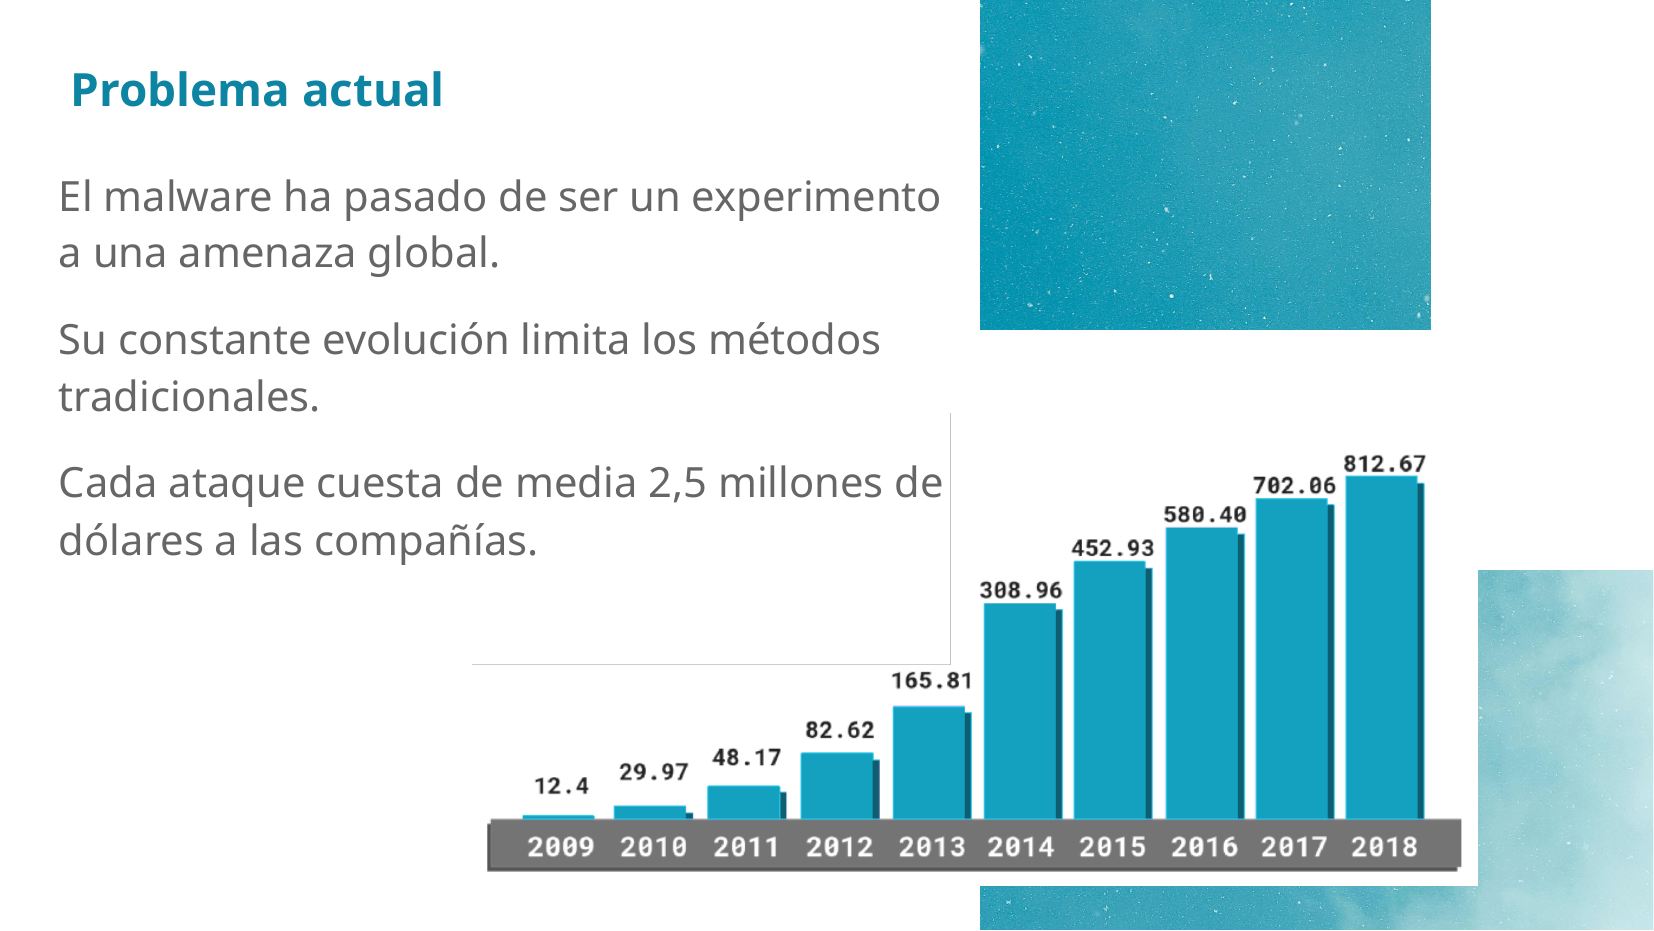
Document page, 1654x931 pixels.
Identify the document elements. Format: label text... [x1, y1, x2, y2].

list El malware ha pasado de ser un experimento a una amenaza global. Su constante evolución limita los métodos tradicionales. Cada ataque cuesta de media 2,5 millones de dólares a las compañías. [59, 166, 957, 916]
title Problema actual [70, 29, 650, 148]
picture [472, 413, 1654, 930]
picture [980, 0, 1431, 330]
